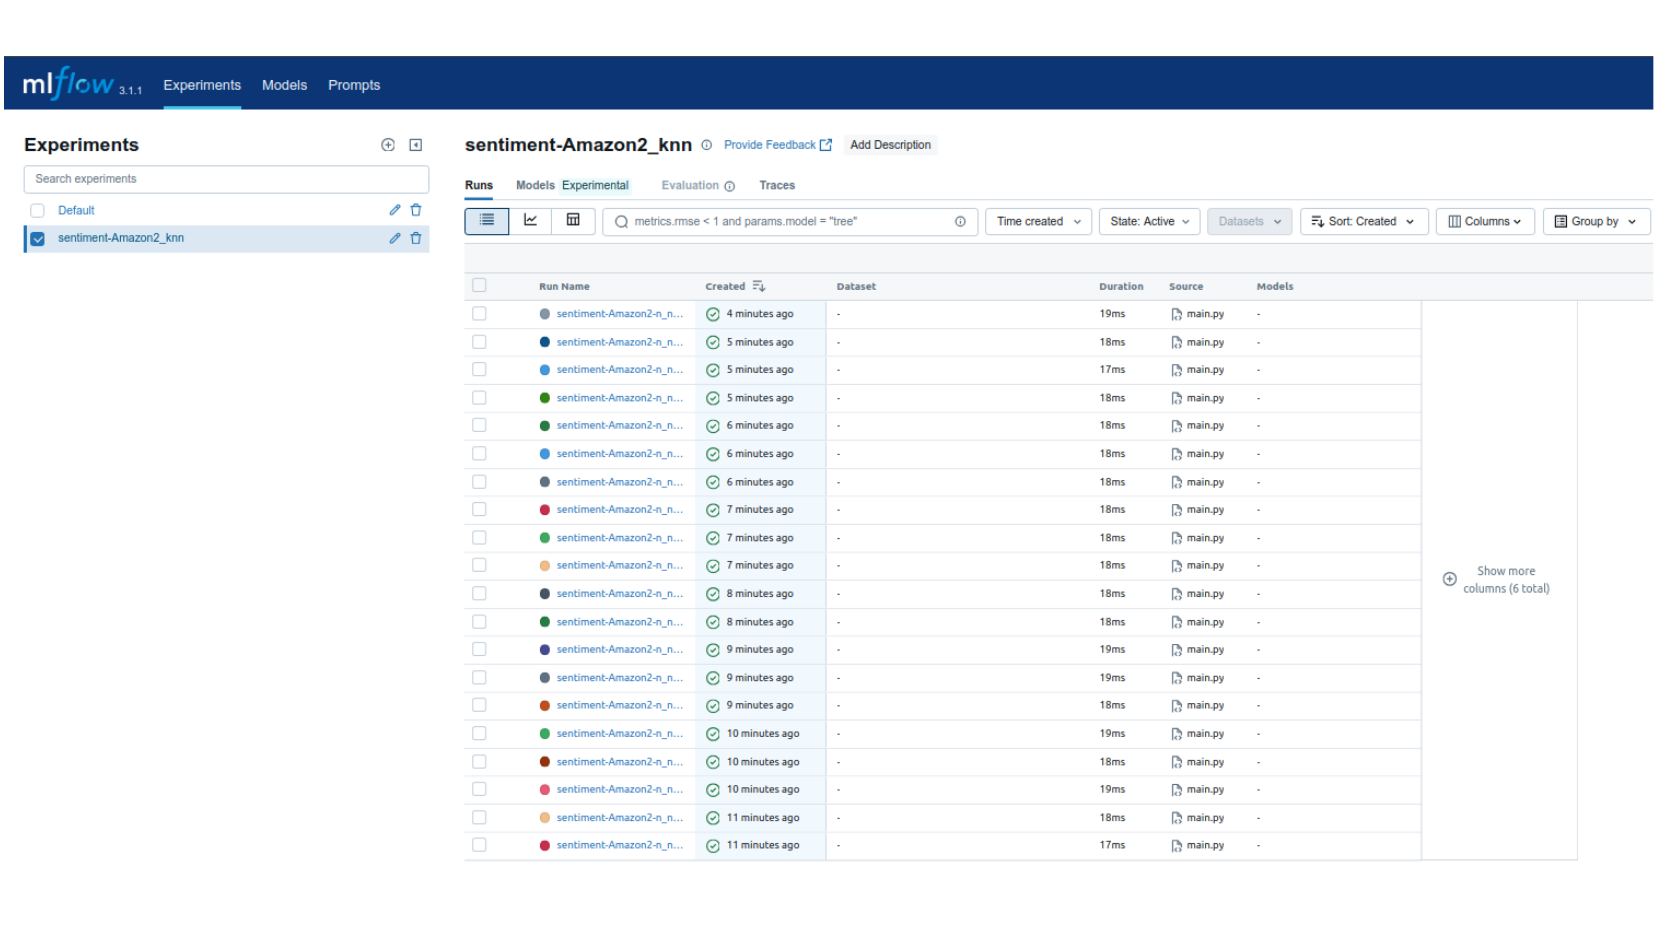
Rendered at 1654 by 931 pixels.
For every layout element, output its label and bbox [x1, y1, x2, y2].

picture [4, 56, 1654, 878]
